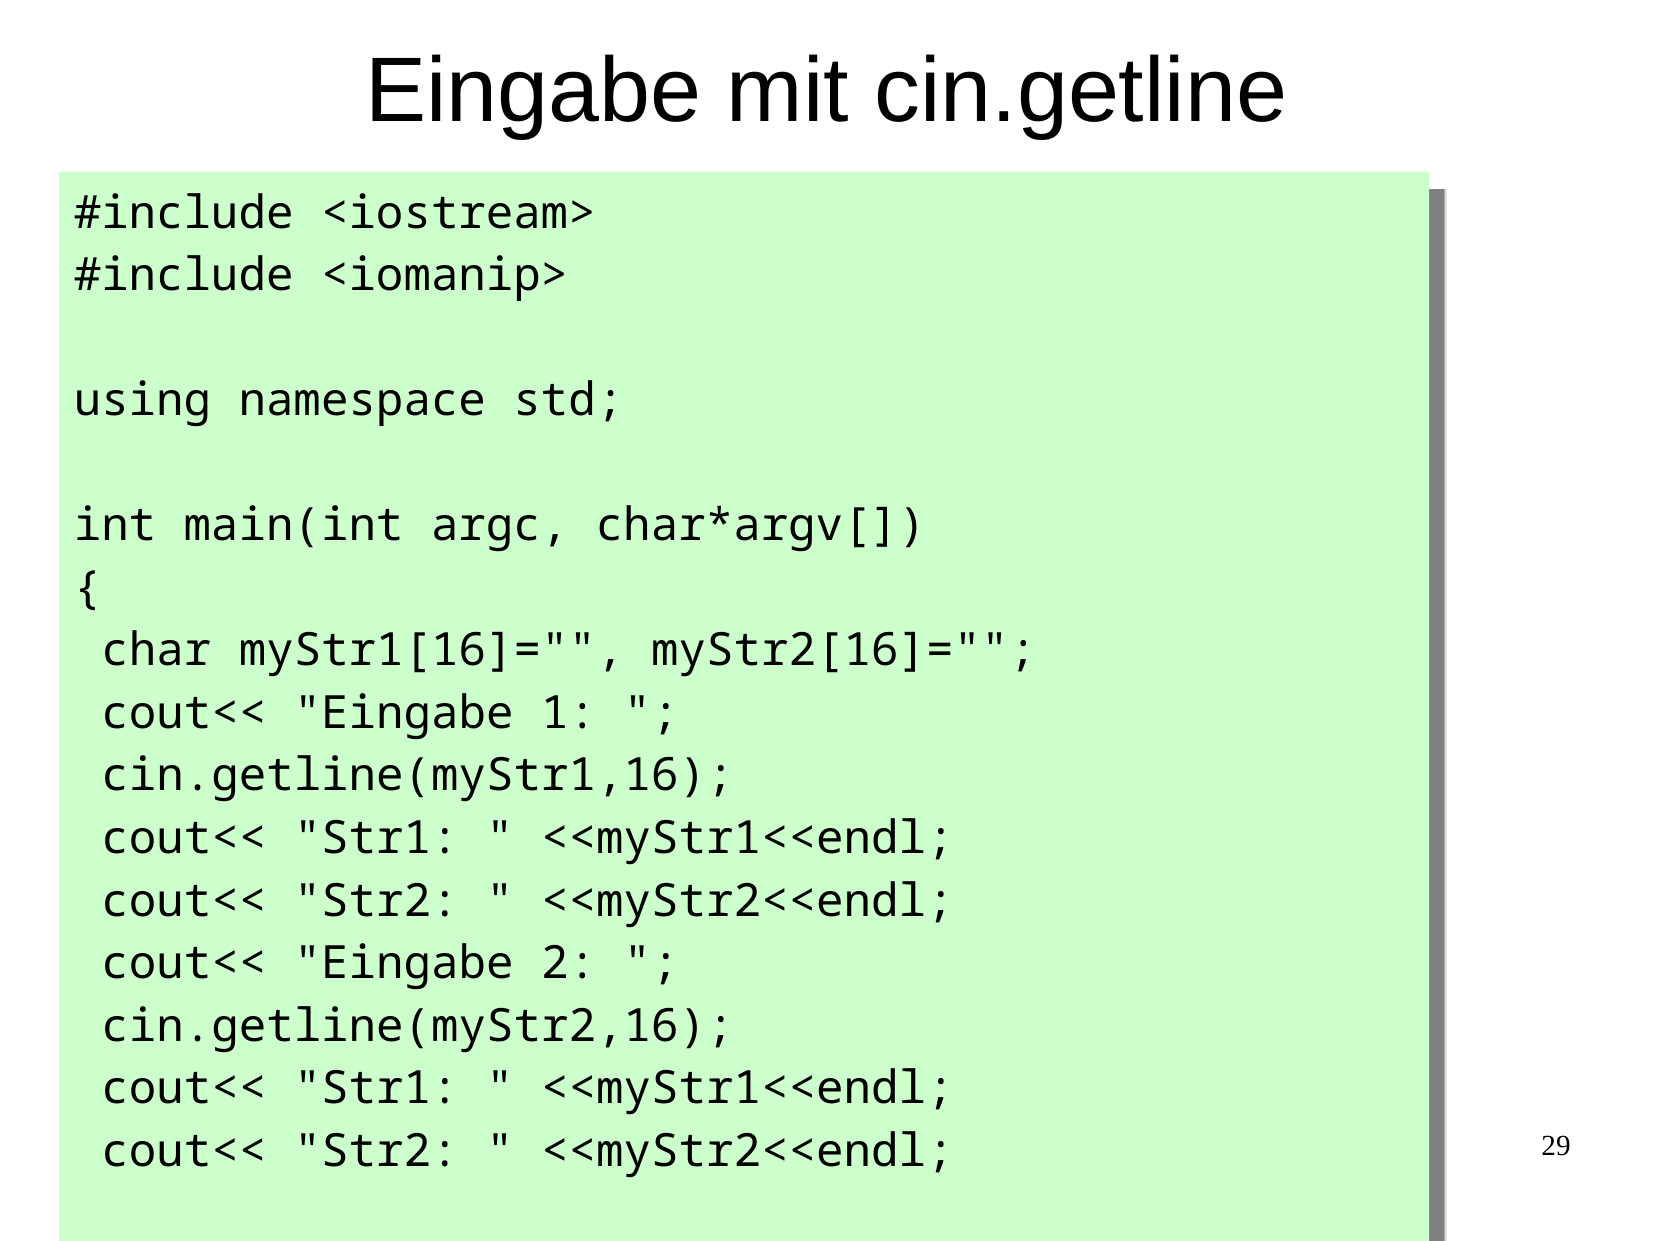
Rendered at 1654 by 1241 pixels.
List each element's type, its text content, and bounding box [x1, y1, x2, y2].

title Eingabe mit cin.getline [82, 25, 1571, 154]
text_box #include <iostream> #include <iomanip> using namespace std; int main(int argc, char*argv[]) { char myStr1[16]="", myStr2[16]=""; cout<< "Eingabe 1: "; cin.getline(myStr1,16); cout<< "Str1: " <<myStr1<<endl; cout<< "Str2: " <<myStr2<<endl; cout<< "Eingabe 2: "; cin.getline(myStr2,16); cout<< "Str1: " <<myStr1<<endl; cout<< "Str2: " <<myStr2<<endl; return 0; } [59, 171, 1430, 1199]
